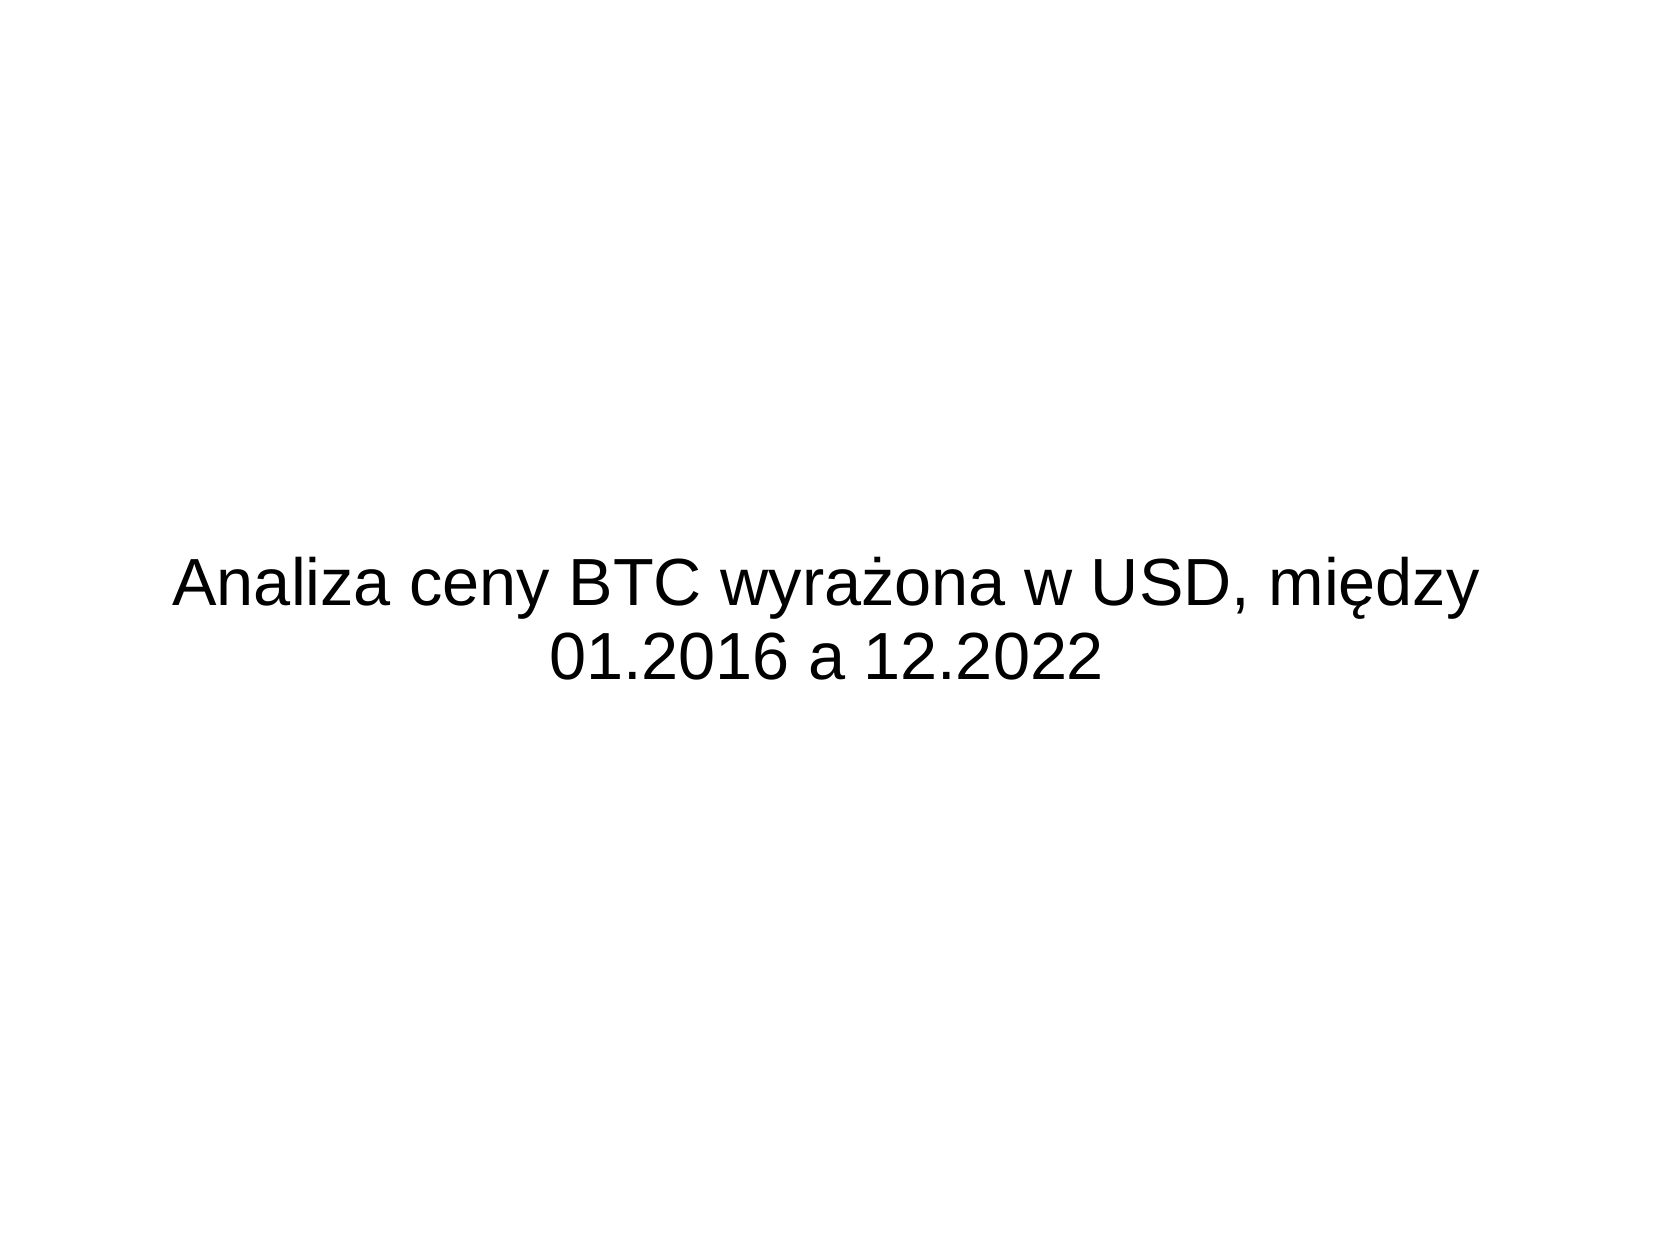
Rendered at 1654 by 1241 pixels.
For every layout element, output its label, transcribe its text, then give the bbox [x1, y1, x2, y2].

subtitle Analiza ceny BTC wyrażona w USD, między 01.2016 a 12.2022 [82, 129, 1571, 1109]
